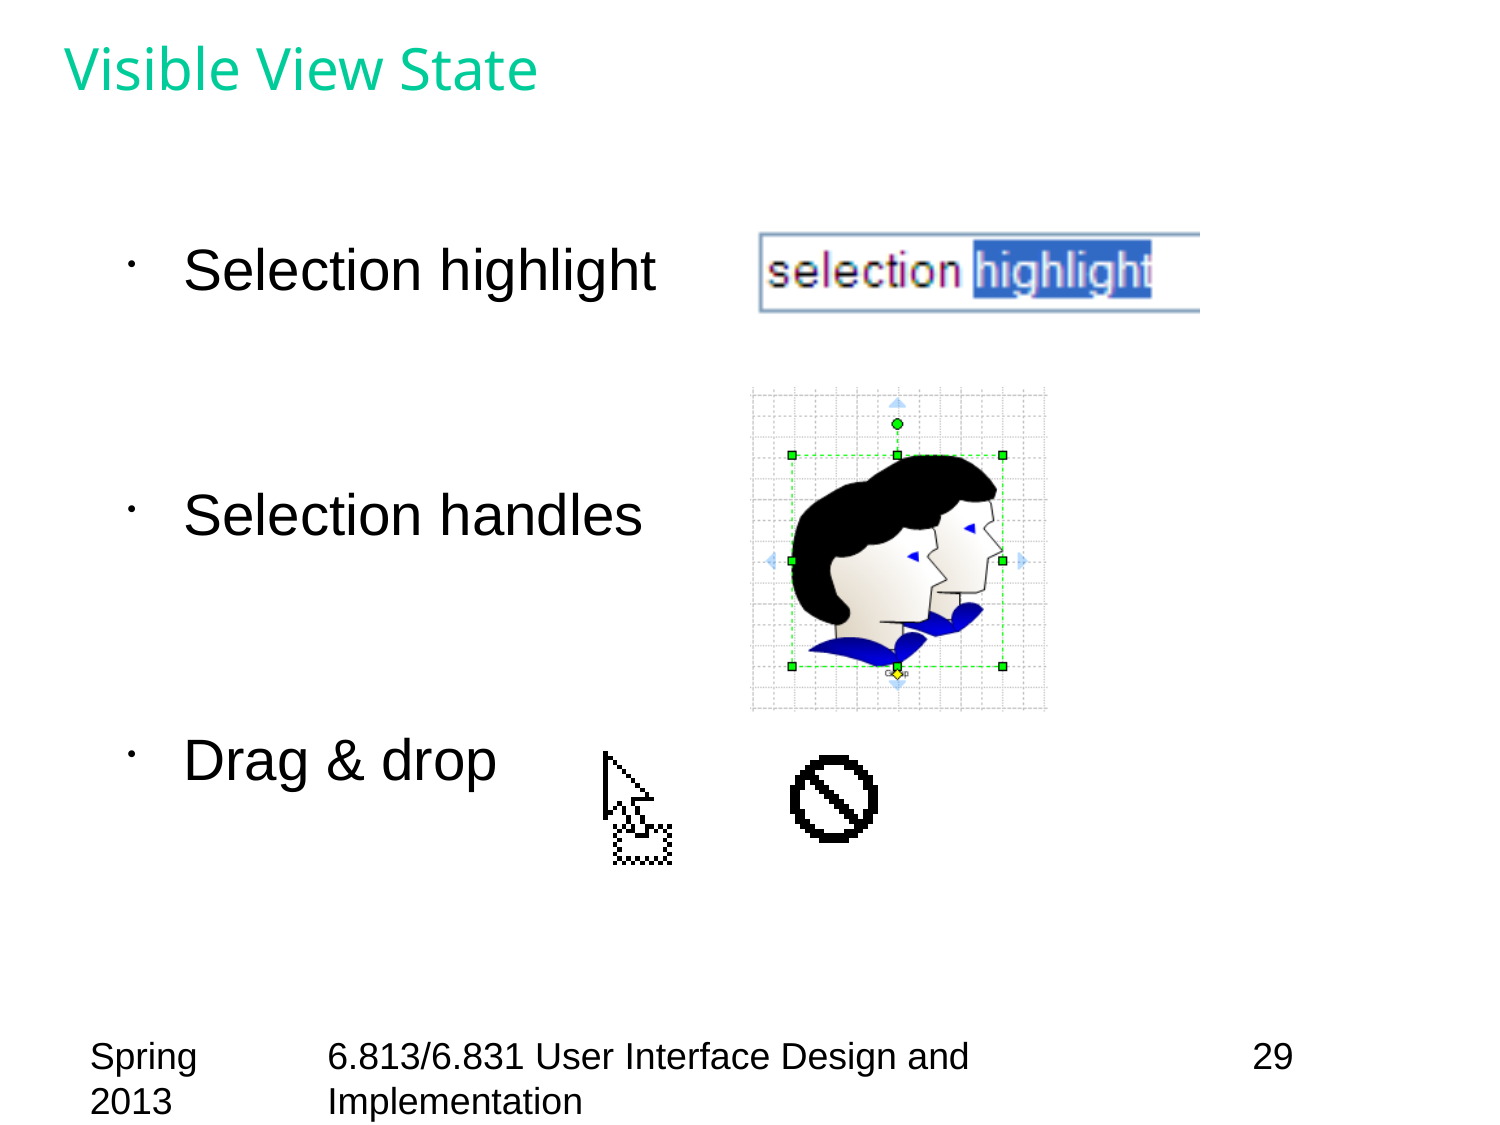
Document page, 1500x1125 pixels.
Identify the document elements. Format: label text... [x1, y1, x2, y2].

slide_number <number> [1237, 1024, 1425, 1103]
footer 6.813/6.831 User Interface Design and Implementation [312, 1024, 1225, 1103]
picture [549, 724, 732, 907]
list Selection highlight Selection handles Drag & drop [112, 224, 1388, 1000]
title Visible View State [50, 24, 1438, 150]
picture [753, 212, 1200, 325]
picture [737, 387, 1049, 907]
slide_number Spring 2013 [75, 1024, 300, 1103]
